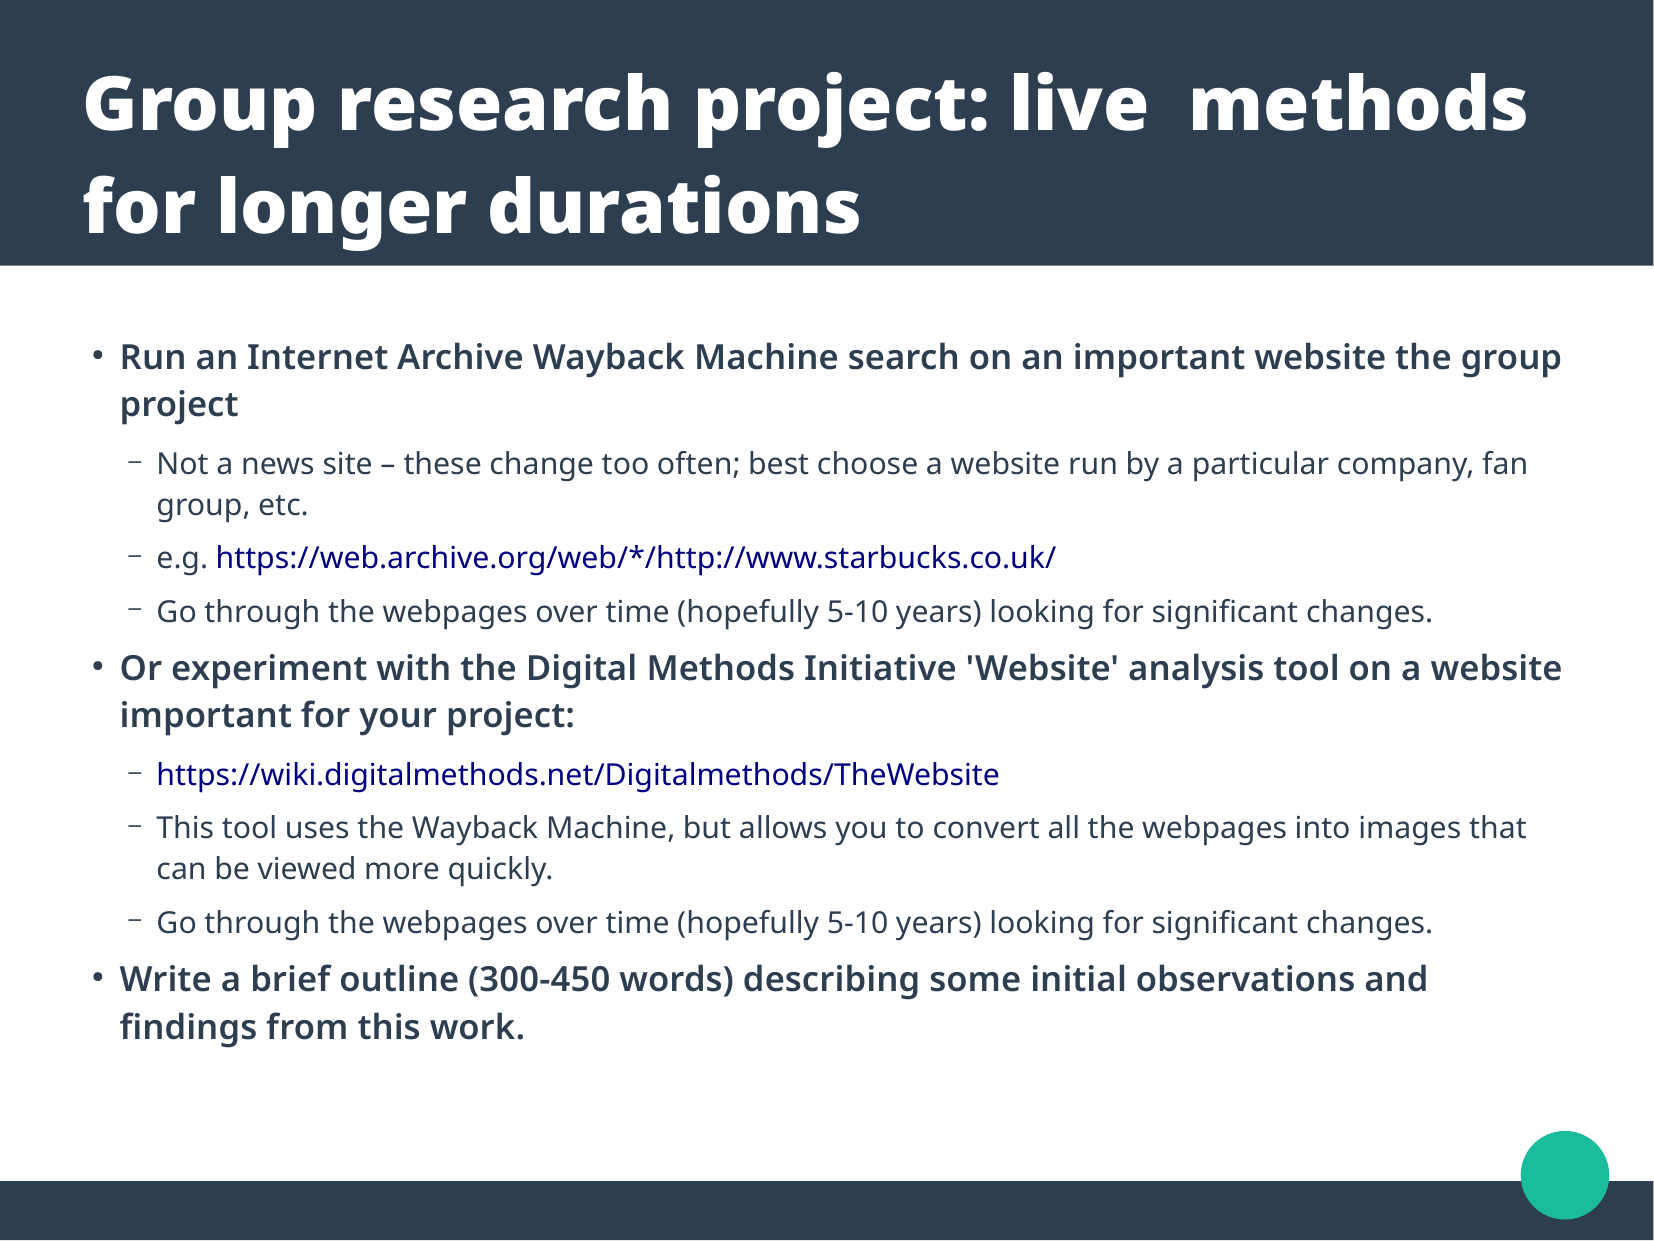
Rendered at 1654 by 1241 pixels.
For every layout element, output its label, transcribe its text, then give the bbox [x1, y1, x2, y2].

list Run an Internet Archive Wayback Machine search on an important website the group project Not a news site – these change too often; best choose a website run by a particular company, fan group, etc. e.g. https://web.archive.org/web/*/http://www.starbucks.co.uk/ Go through the webpages over time (hopefully 5-10 years) looking for significant changes. Or experiment with the Digital Methods Initiative 'Website' analysis tool on a website important for your project: https://wiki.digitalmethods.net/Digitalmethods/TheWebsite This tool uses the Wayback Machine, but allows you to convert all the webpages into images that can be viewed more quickly. Go through the webpages over time (hopefully 5-10 years) looking for significant changes. Write a brief outline (300-450 words) describing some initial observations and findings from this work. [82, 331, 1571, 1052]
title Group research project: live methods for longer durations [82, 49, 1571, 257]
